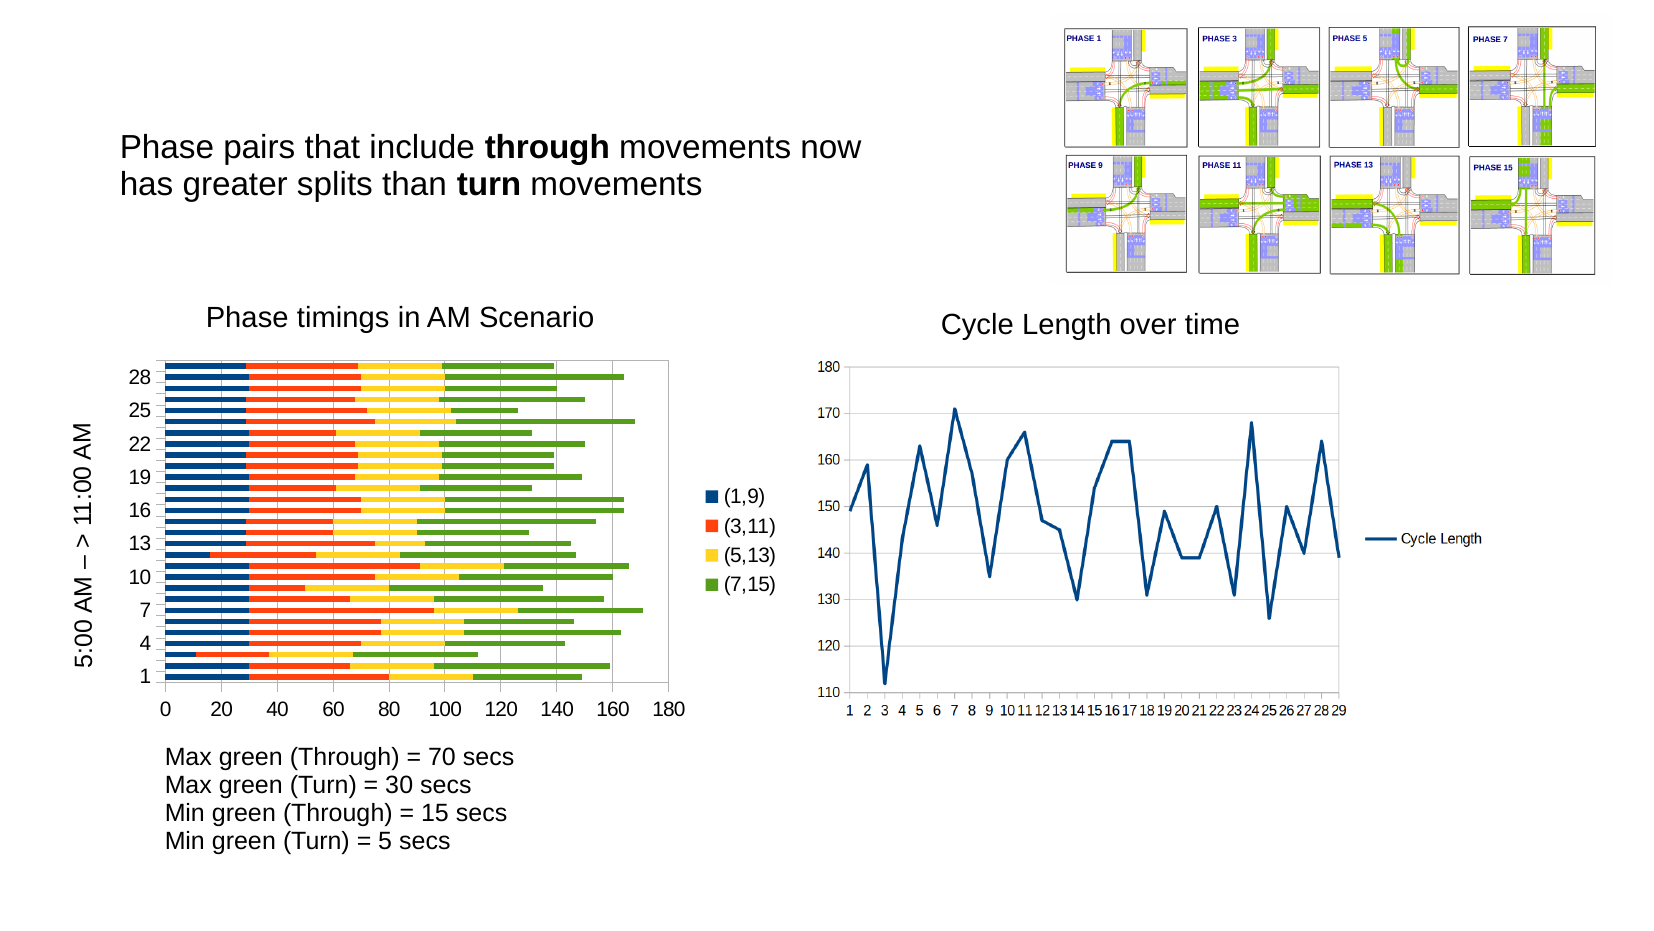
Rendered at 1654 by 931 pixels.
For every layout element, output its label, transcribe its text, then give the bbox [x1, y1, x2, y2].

list Phase timings in AM Scenario [134, 300, 675, 339]
chart [115, 353, 795, 729]
text_box 5:00 AM – > 11:00 AM [60, 397, 105, 684]
picture [810, 356, 1486, 721]
text_box Max green (Through) = 70 secs Max green (Turn) = 30 secs Min green (Through) = 15 secs Min green (Turn) = 5 secs [150, 735, 586, 862]
text_box Phase pairs that include through movements now has greater splits than turn movements [105, 121, 916, 211]
list Cycle Length over time [870, 307, 1306, 346]
picture [1050, 14, 1612, 286]
